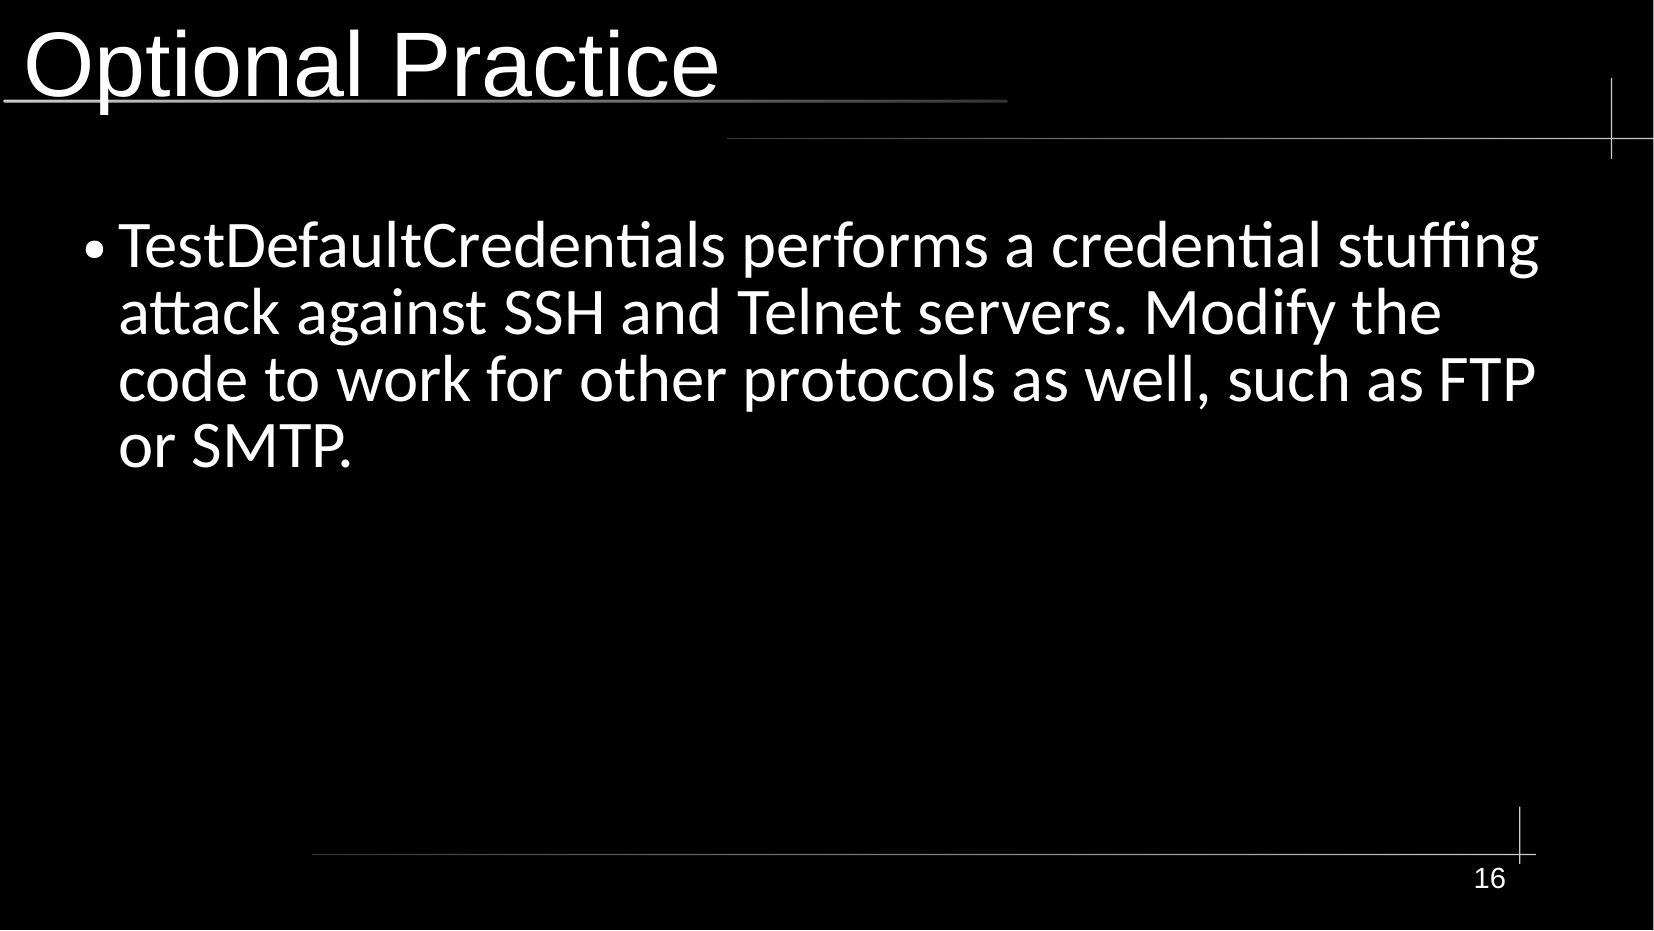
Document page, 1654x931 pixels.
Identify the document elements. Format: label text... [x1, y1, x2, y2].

title Optional Practice [23, 11, 1589, 119]
list TestDefaultCredentials performs a credential stuffing attack against SSH and Telnet servers. Modify the code to work for other protocols as well, such as FTP or SMTP. [82, 217, 1571, 758]
